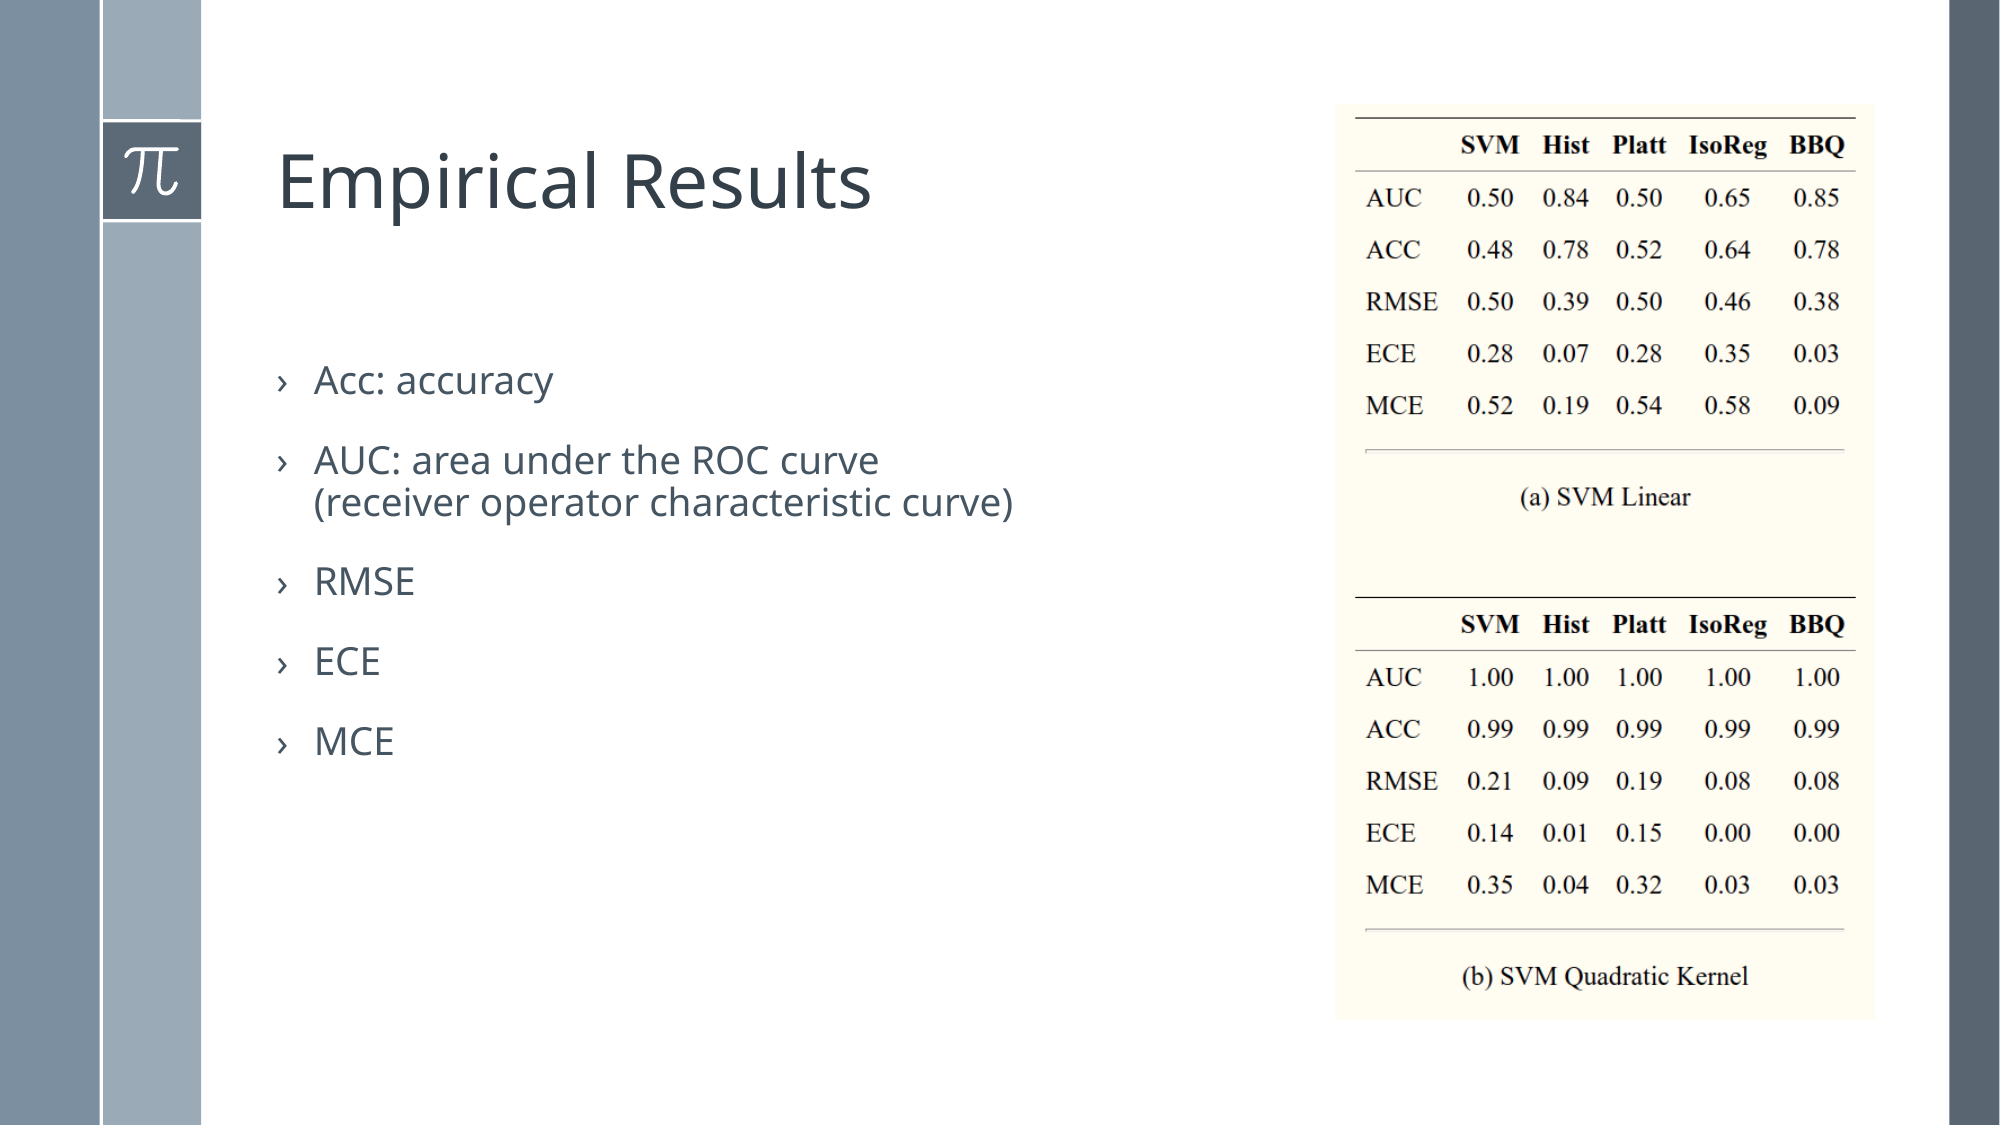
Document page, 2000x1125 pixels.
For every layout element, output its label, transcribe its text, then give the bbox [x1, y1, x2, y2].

text_box Acc: accuracy AUC: area under the ROC curve (receiver operator characteristic curve) RMSE ECE MCE [261, 262, 1036, 780]
text_box Empirical Results [261, 29, 1867, 233]
picture [1335, 104, 1876, 1021]
